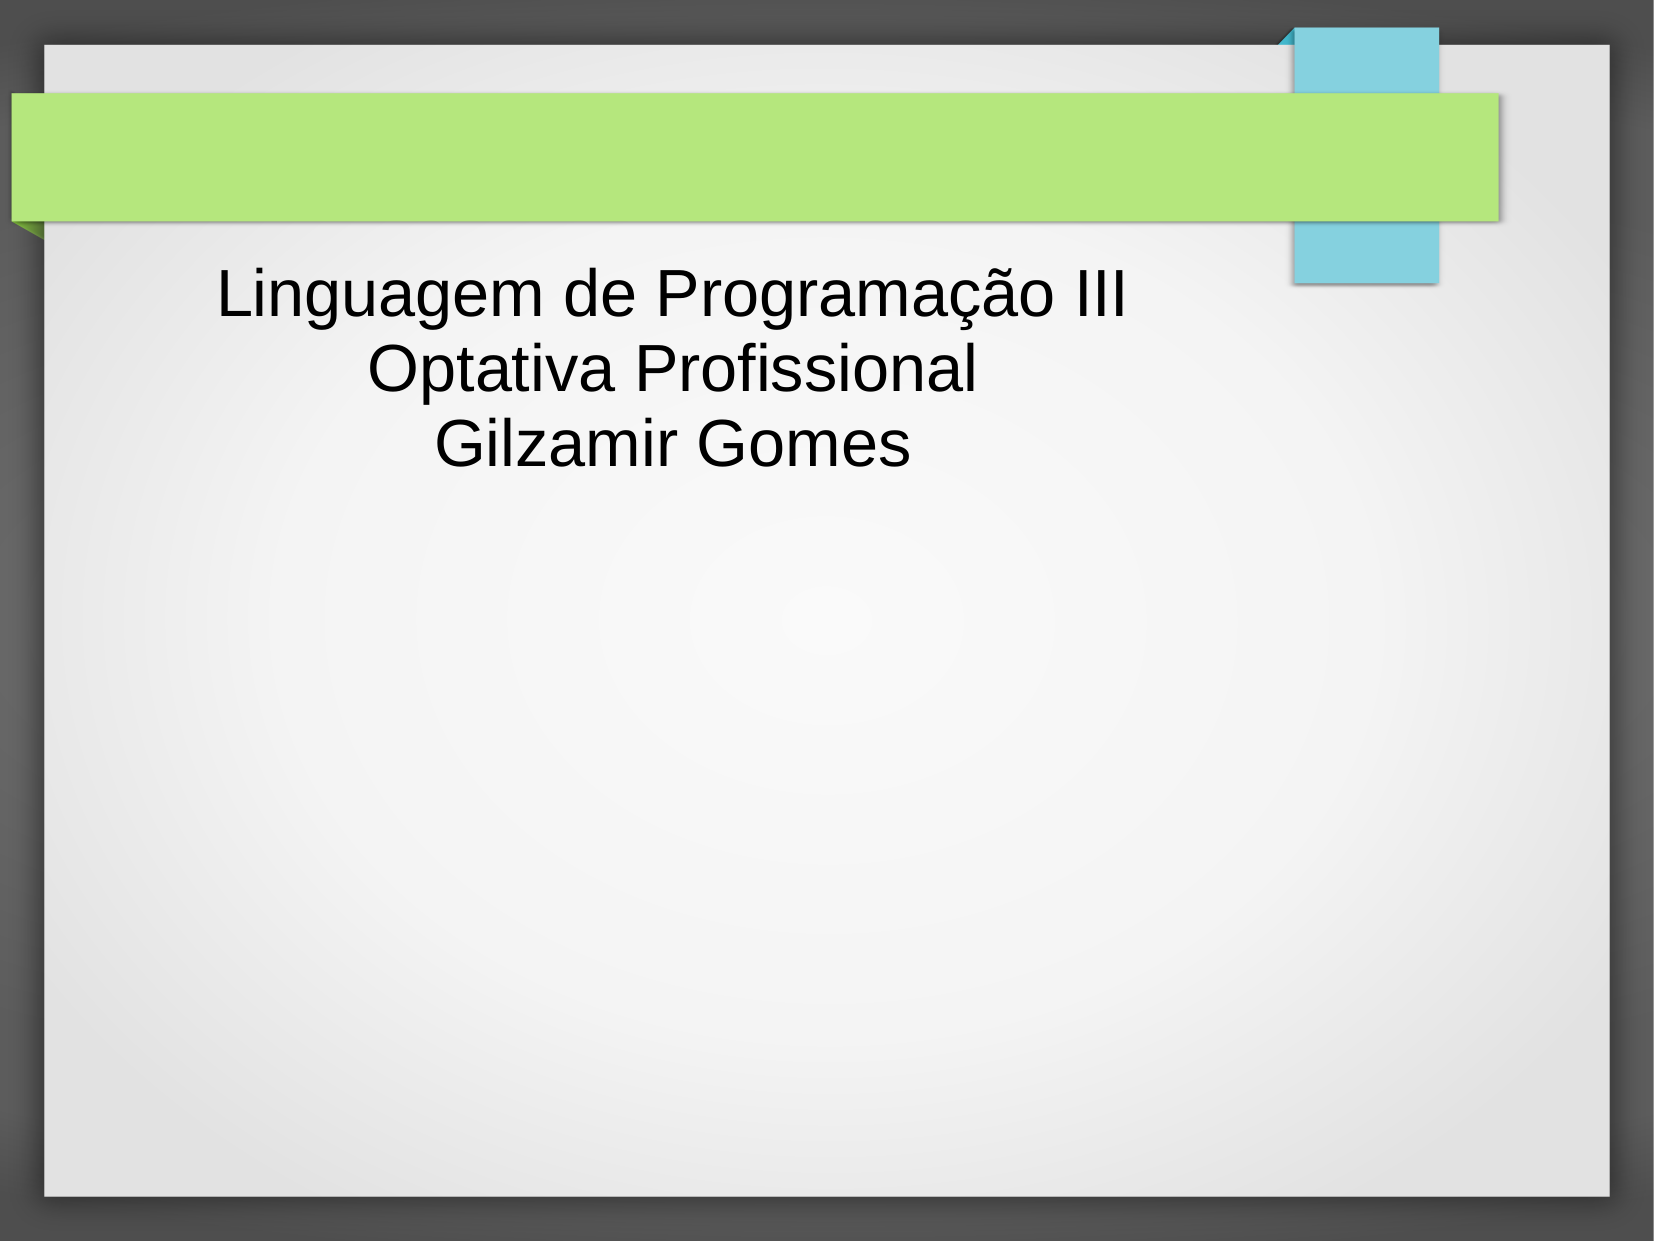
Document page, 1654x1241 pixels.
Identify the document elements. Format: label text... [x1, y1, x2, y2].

subtitle Linguagem de Programação III Optativa Profissional Gilzamir Gomes [82, 94, 1264, 643]
picture [0, 0, 1654, 1241]
